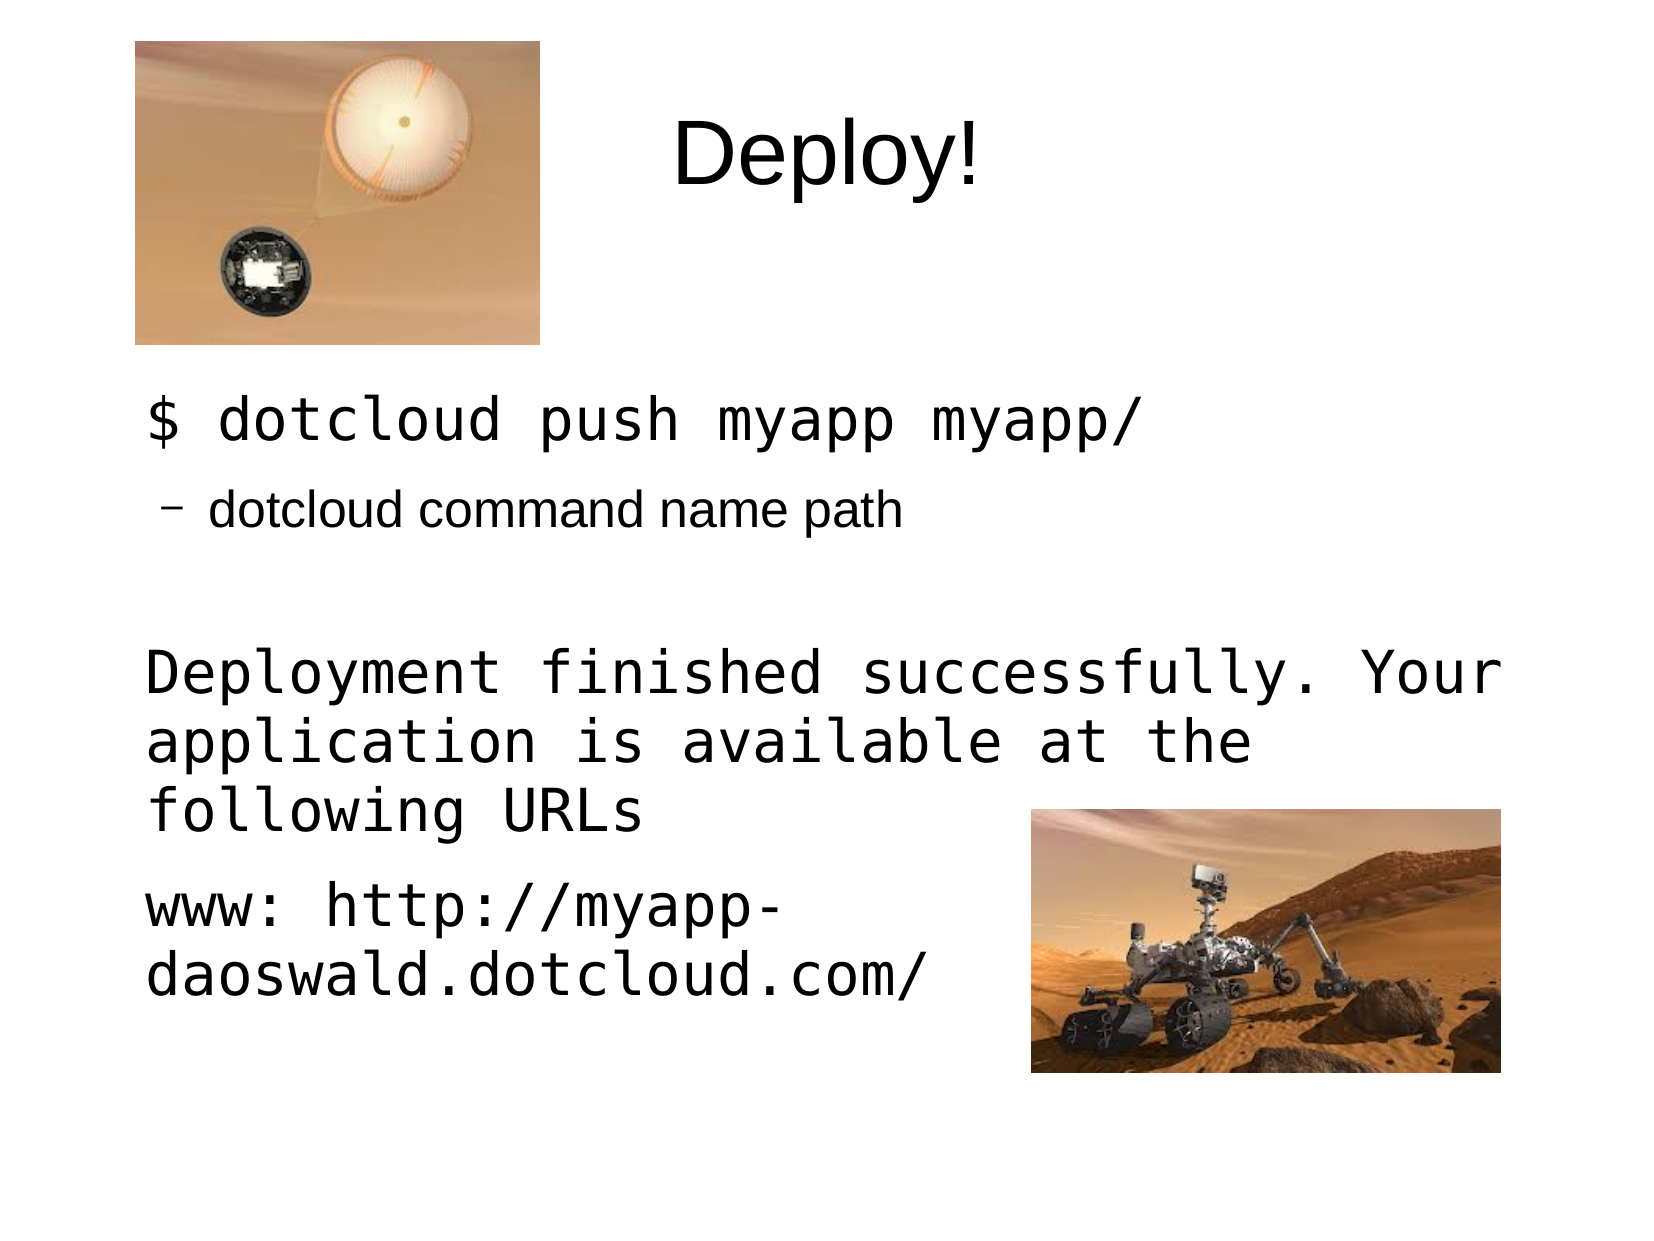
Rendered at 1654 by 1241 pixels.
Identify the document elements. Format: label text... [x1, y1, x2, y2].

list $ dotcloud push myapp myapp/ dotcloud command name path Deployment finished successfully. Your application is available at the following URLs www: http://myapp-daoswald.dotcloud.com/ [82, 290, 1538, 1010]
picture [1031, 809, 1501, 1073]
title Deploy! [82, 49, 1571, 257]
picture [135, 257, 540, 290]
picture [135, 41, 540, 49]
